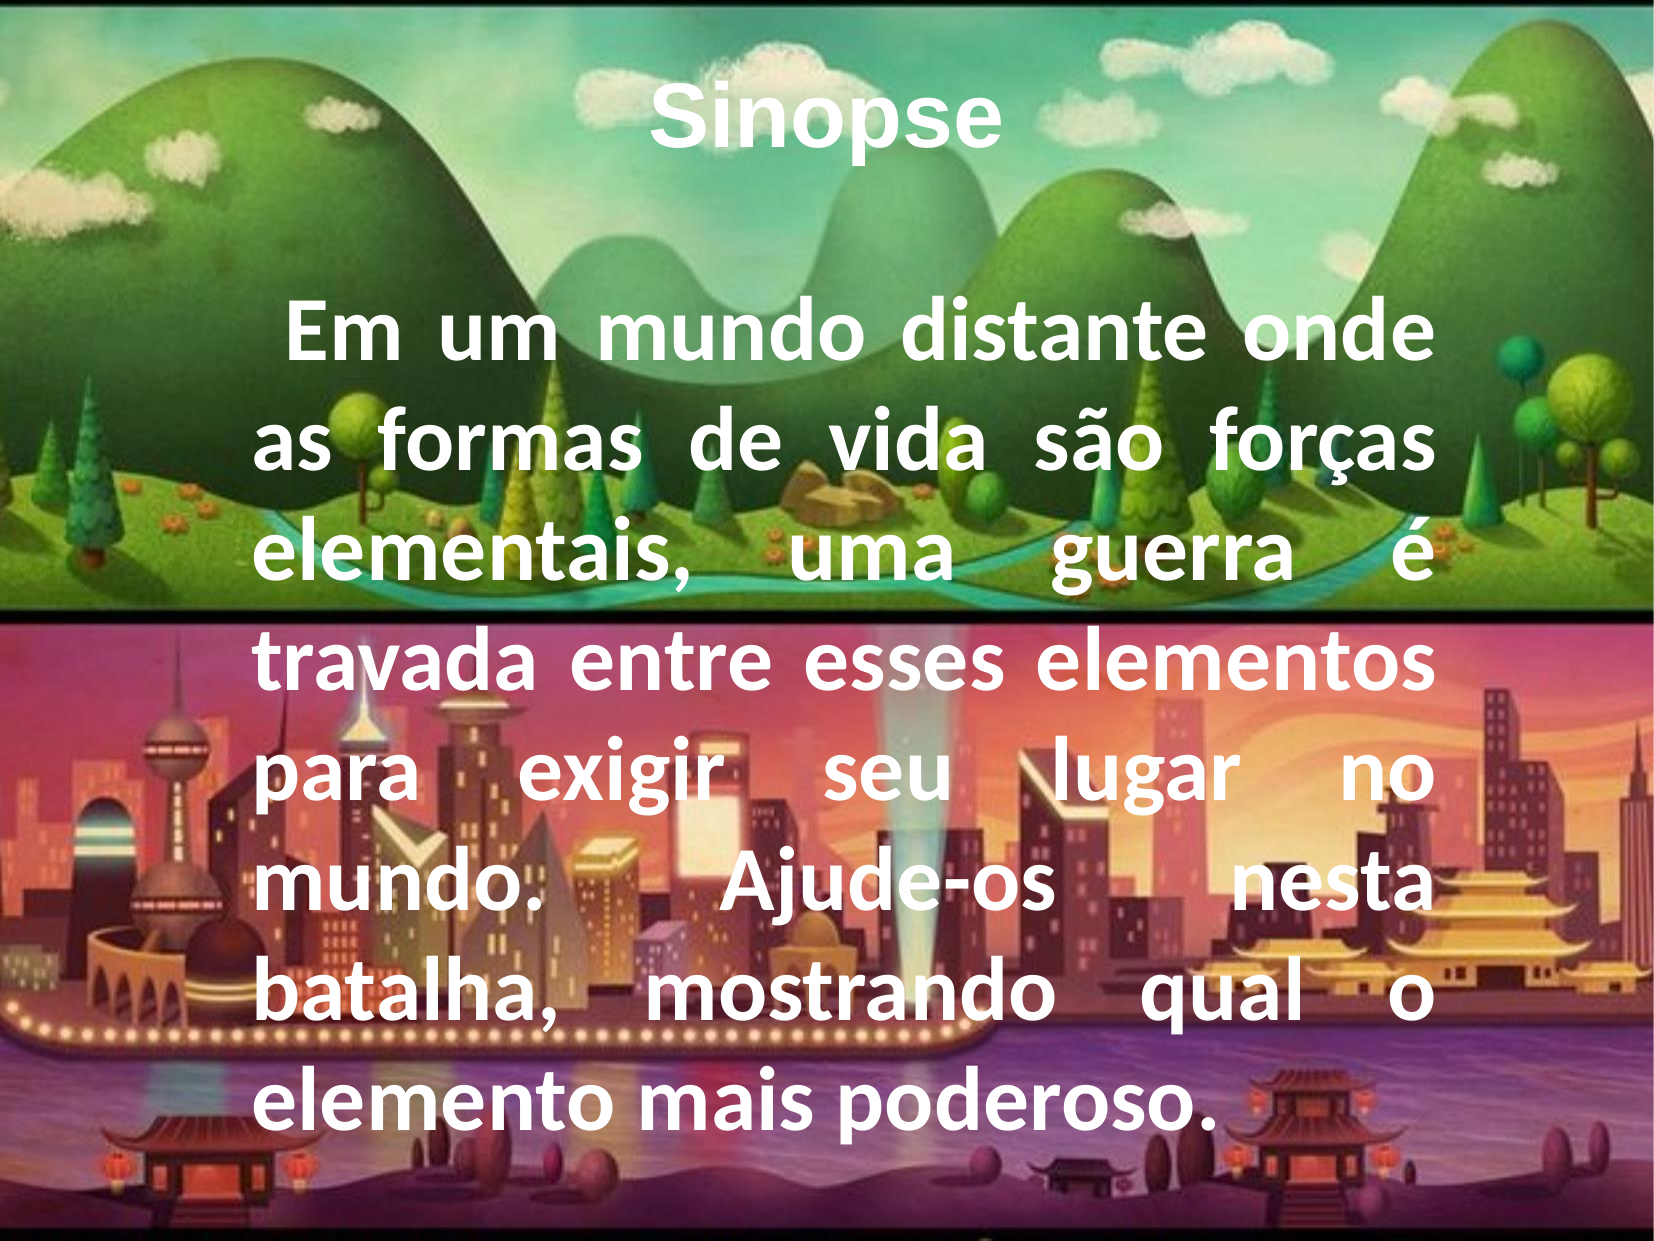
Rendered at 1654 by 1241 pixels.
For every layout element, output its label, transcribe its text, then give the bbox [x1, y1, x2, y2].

picture [0, 0, 1654, 1241]
text_box Em um mundo distante onde as formas de vida são forças elementais, uma guerra é travada entre esses elementos para exigir seu lugar no mundo. Ajude-os nesta batalha, mostrando qual o elemento mais poderoso. [236, 253, 1453, 1157]
title Sinopse [82, 41, 1571, 249]
